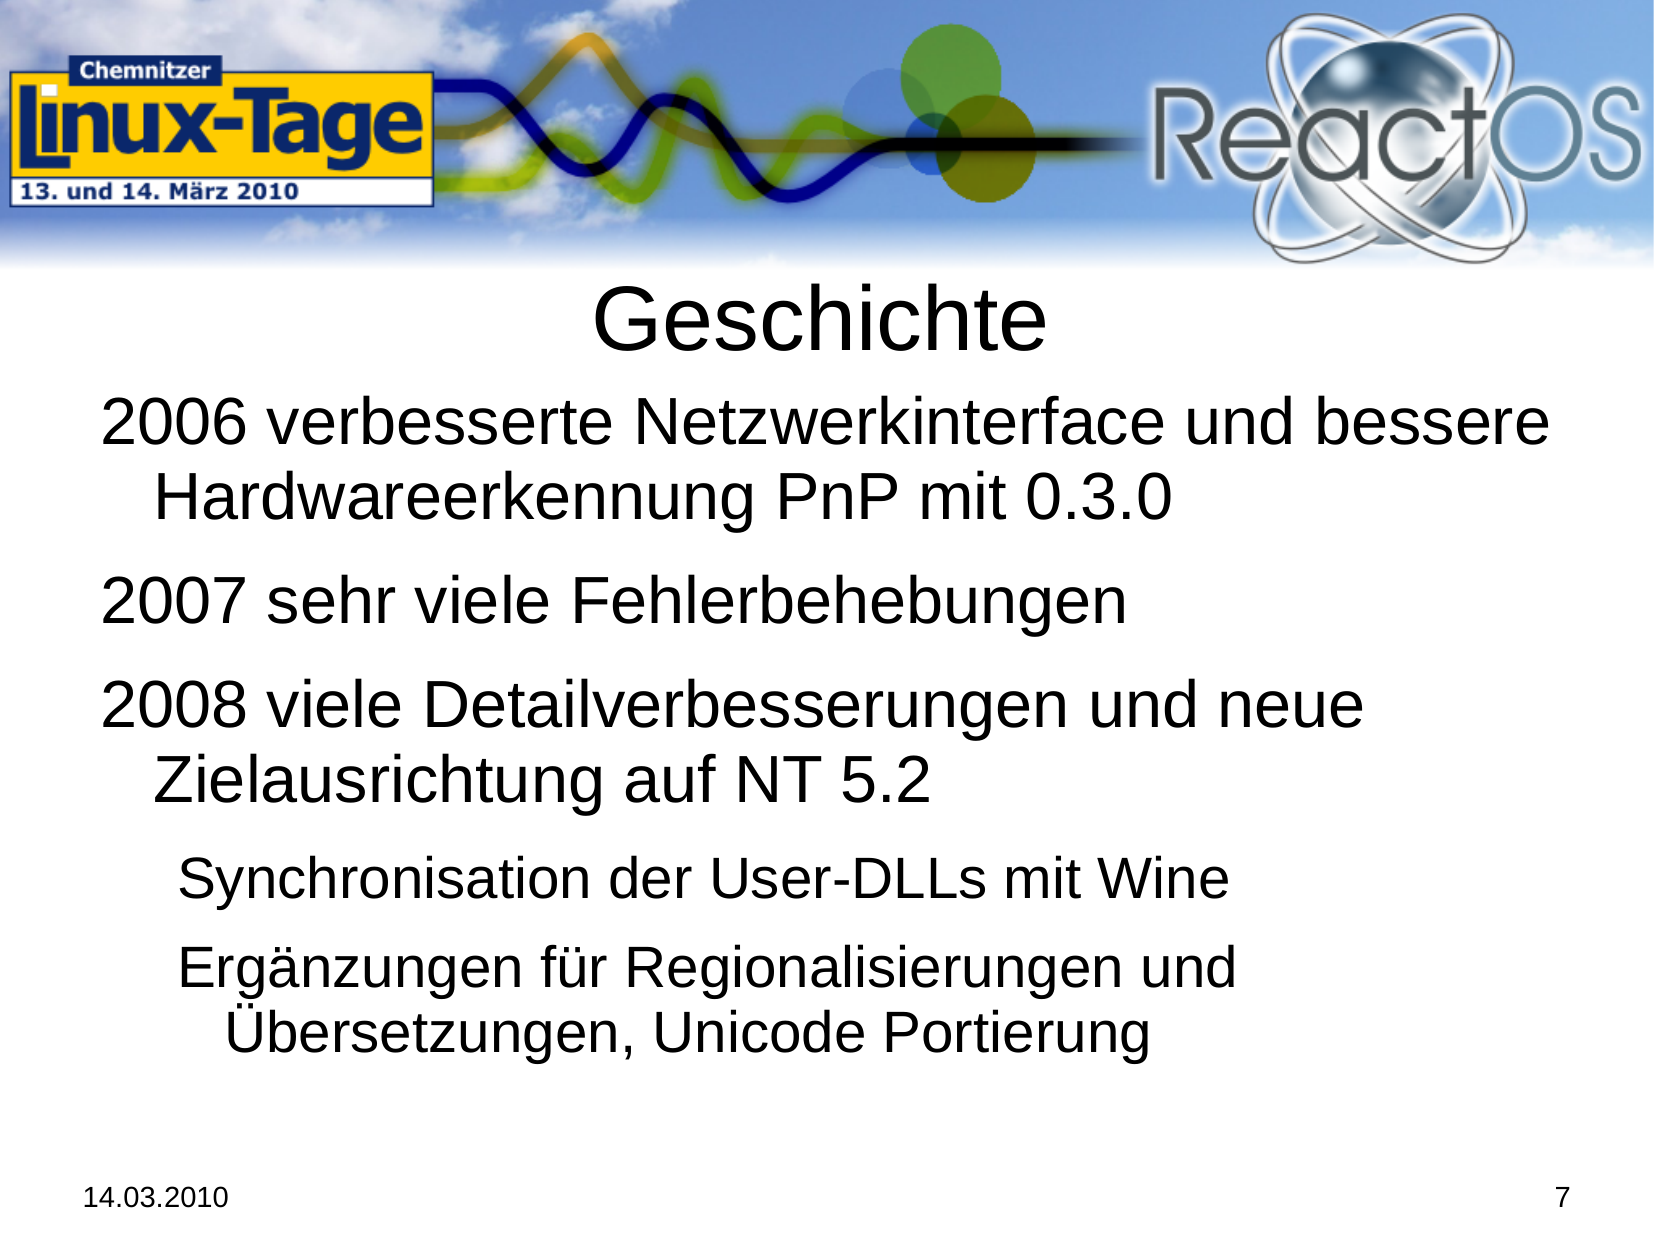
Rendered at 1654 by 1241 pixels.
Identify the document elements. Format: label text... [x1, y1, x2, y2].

title Geschichte [76, 230, 1565, 408]
picture [0, 0, 1654, 1241]
list 2006 verbesserte Netzwerkinterface und bessere Hardwareerkennung PnP mit 0.3.0 2007 sehr viele Fehlerbehebungen 2008 viele Detailverbesserungen und neue Zielausrichtung auf NT 5.2 Synchronisation der User-DLLs mit Wine Ergänzungen für Regionalisierungen und Übersetzungen, Unicode Portierung [82, 383, 1571, 1094]
